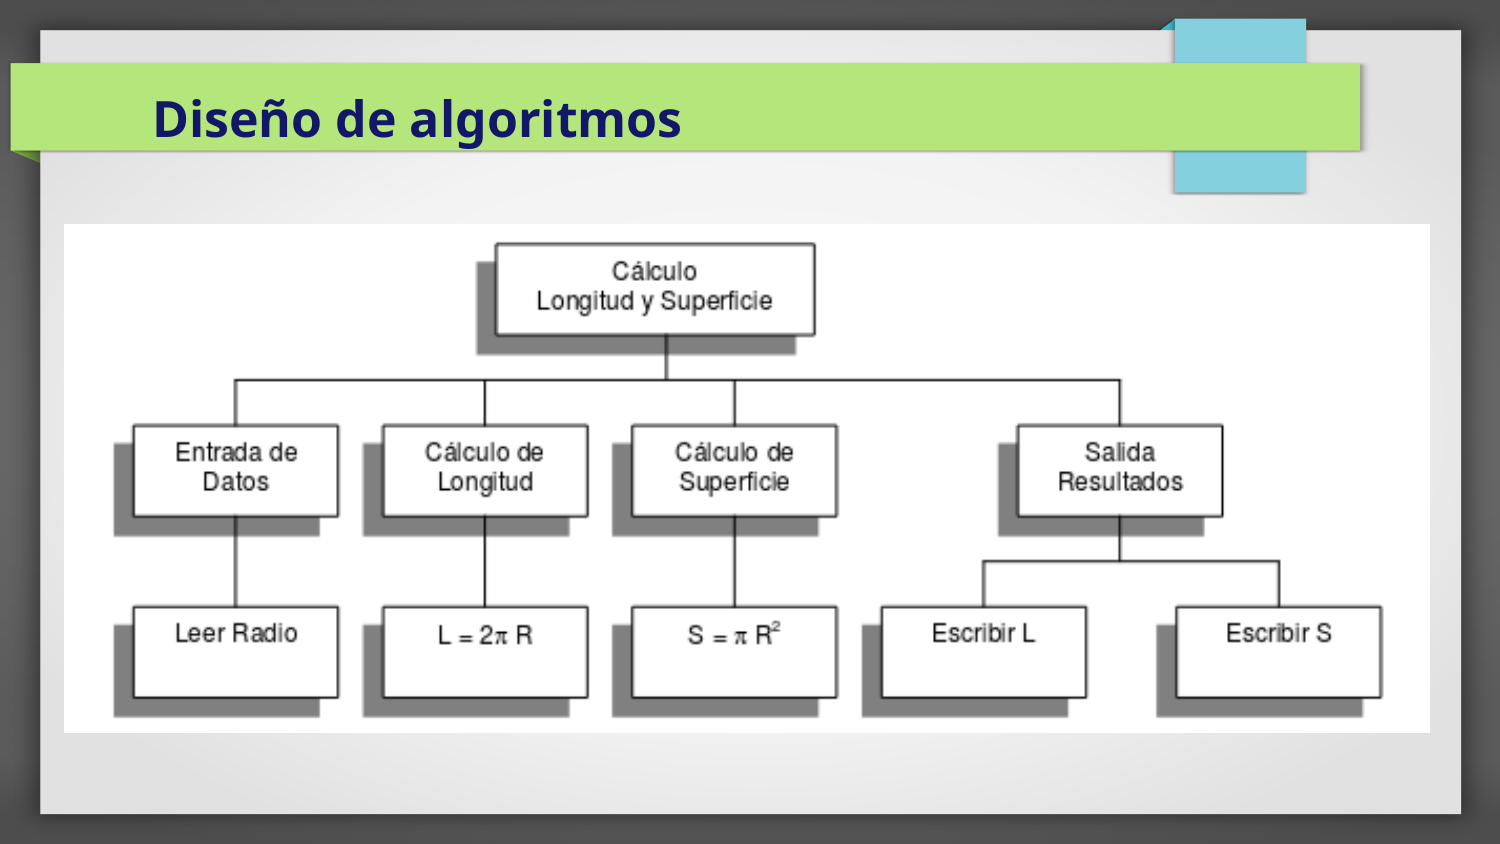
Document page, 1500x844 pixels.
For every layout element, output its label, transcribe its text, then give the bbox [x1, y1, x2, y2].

picture [0, 0, 1500, 844]
title Diseño de algoritmos [137, 82, 1011, 163]
